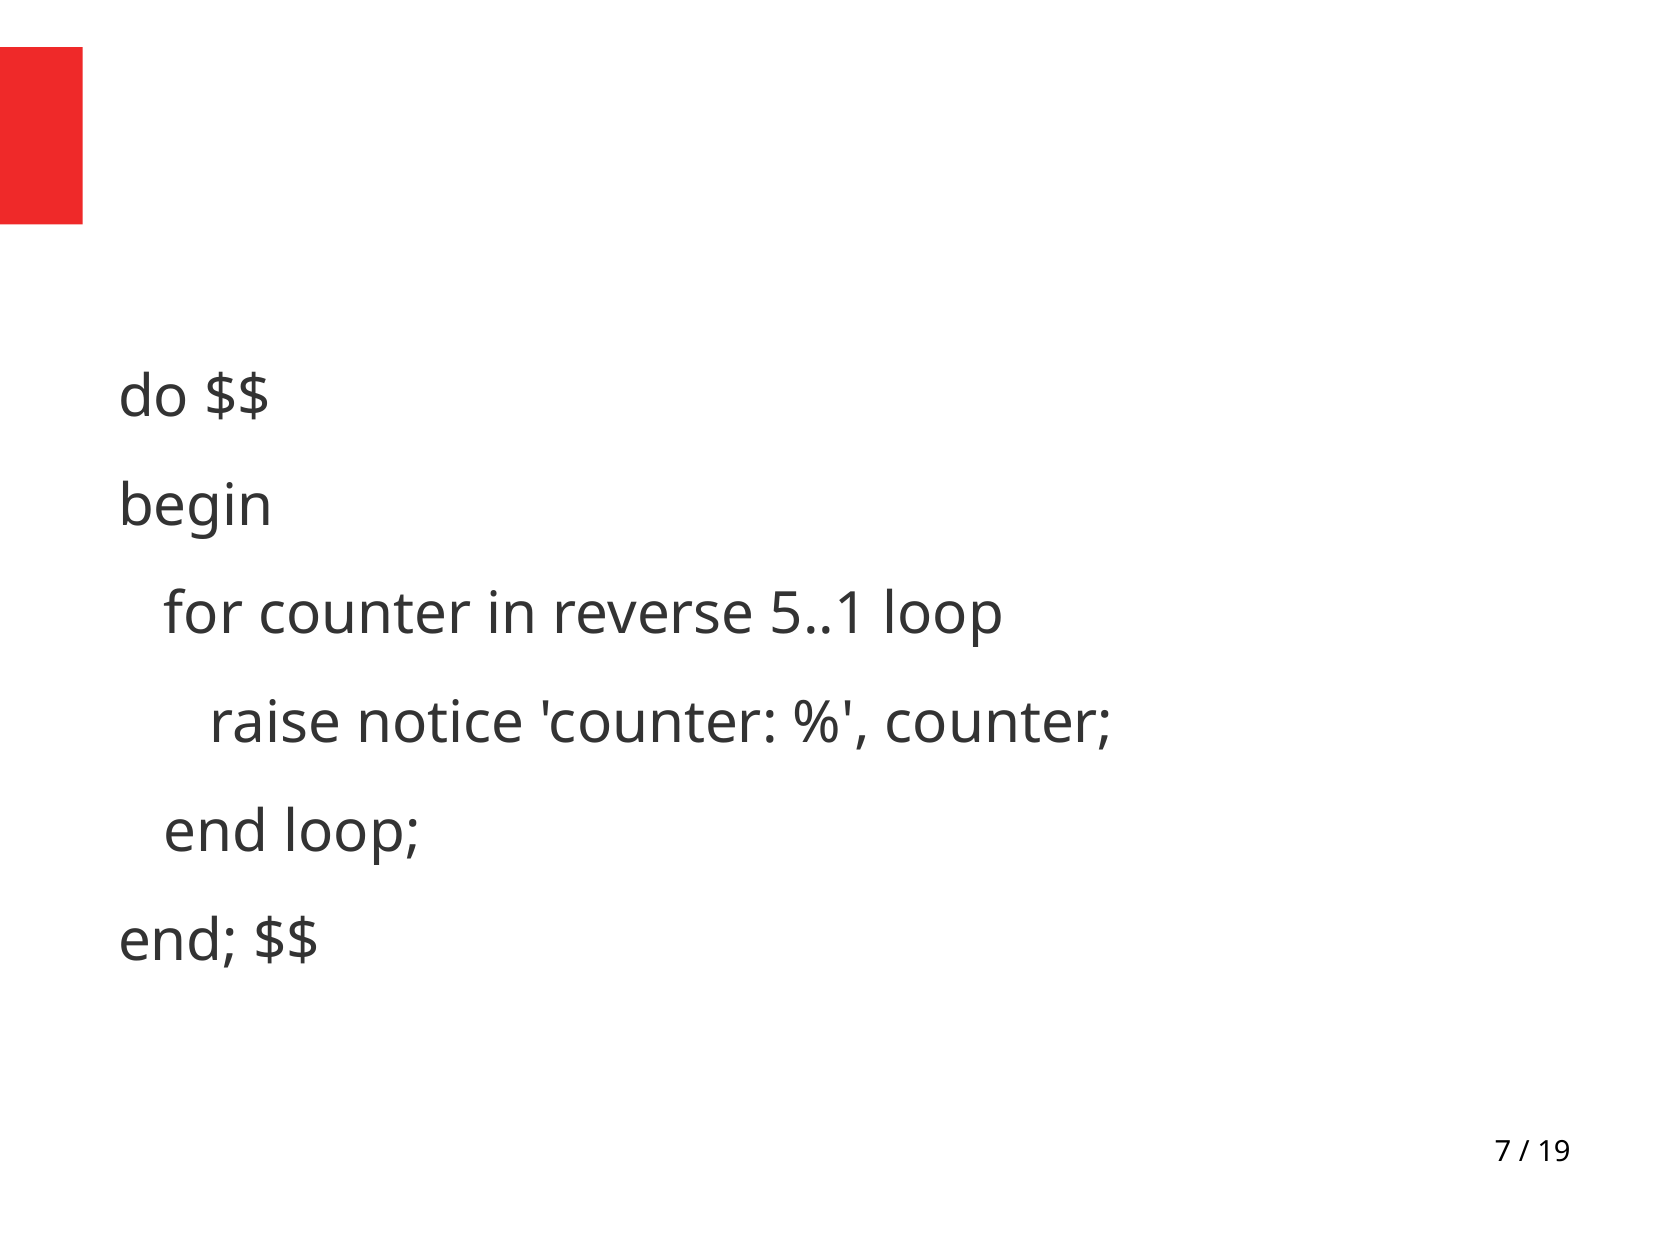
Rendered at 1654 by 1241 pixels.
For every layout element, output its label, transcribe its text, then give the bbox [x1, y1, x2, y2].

list do $$ begin for counter in reverse 5..1 loop raise notice 'counter: %', counter; end loop; end; $$ [118, 354, 1536, 1074]
